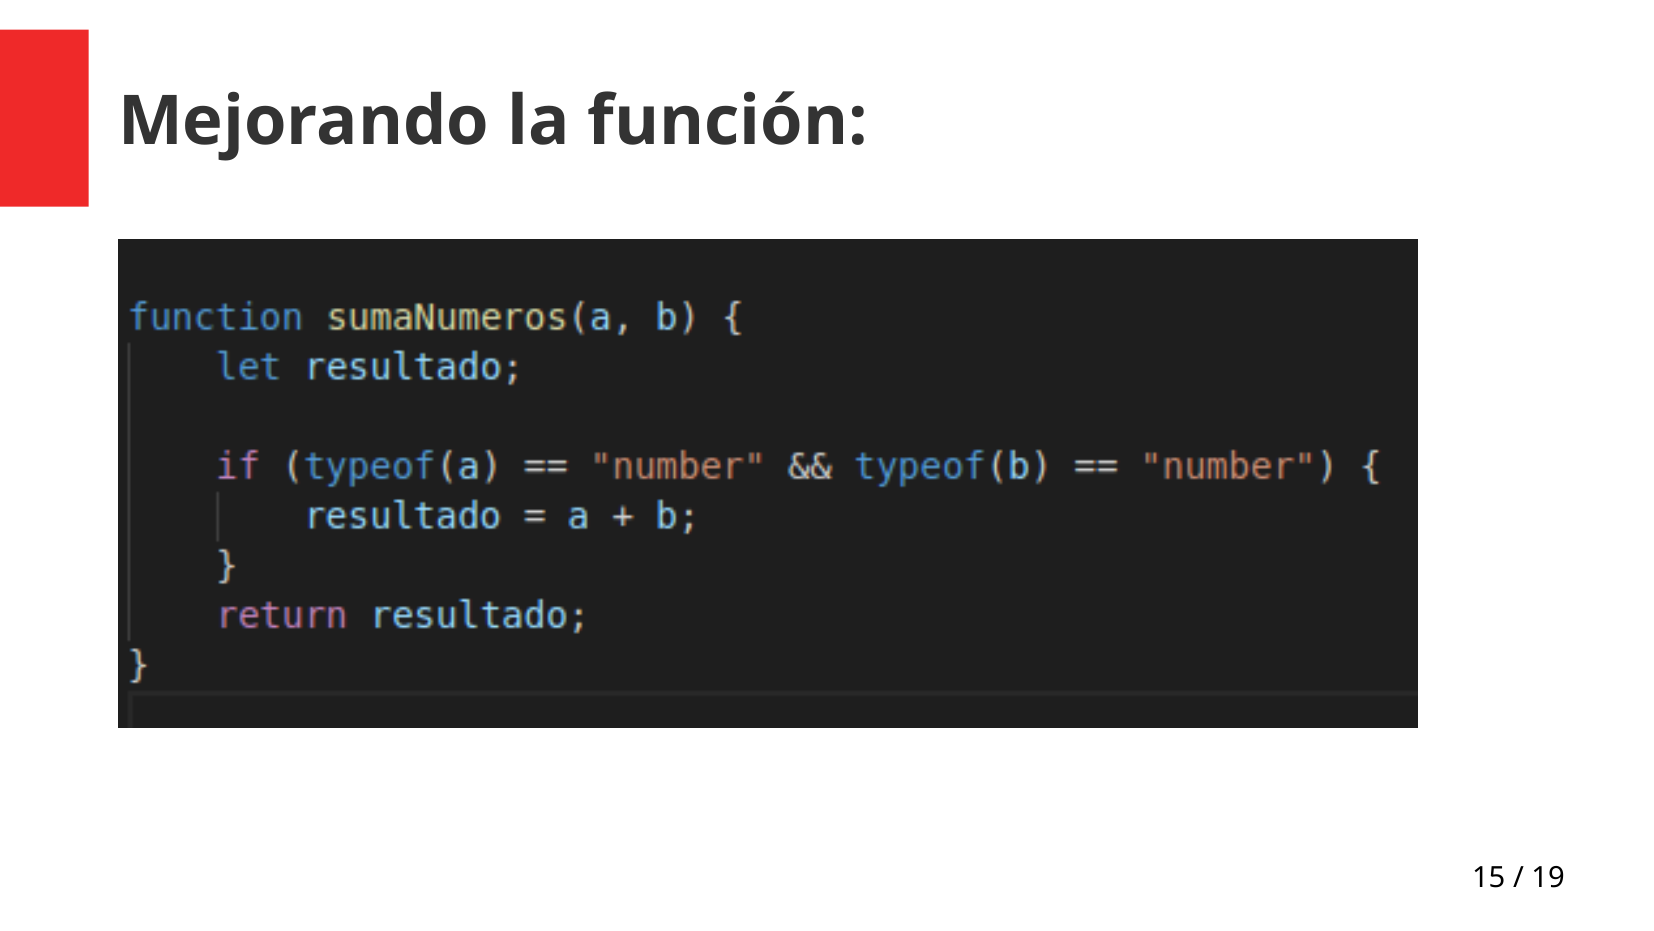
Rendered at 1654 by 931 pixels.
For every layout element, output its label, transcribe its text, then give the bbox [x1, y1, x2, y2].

title Mejorando la función: [118, 29, 1595, 207]
picture [118, 239, 1418, 728]
